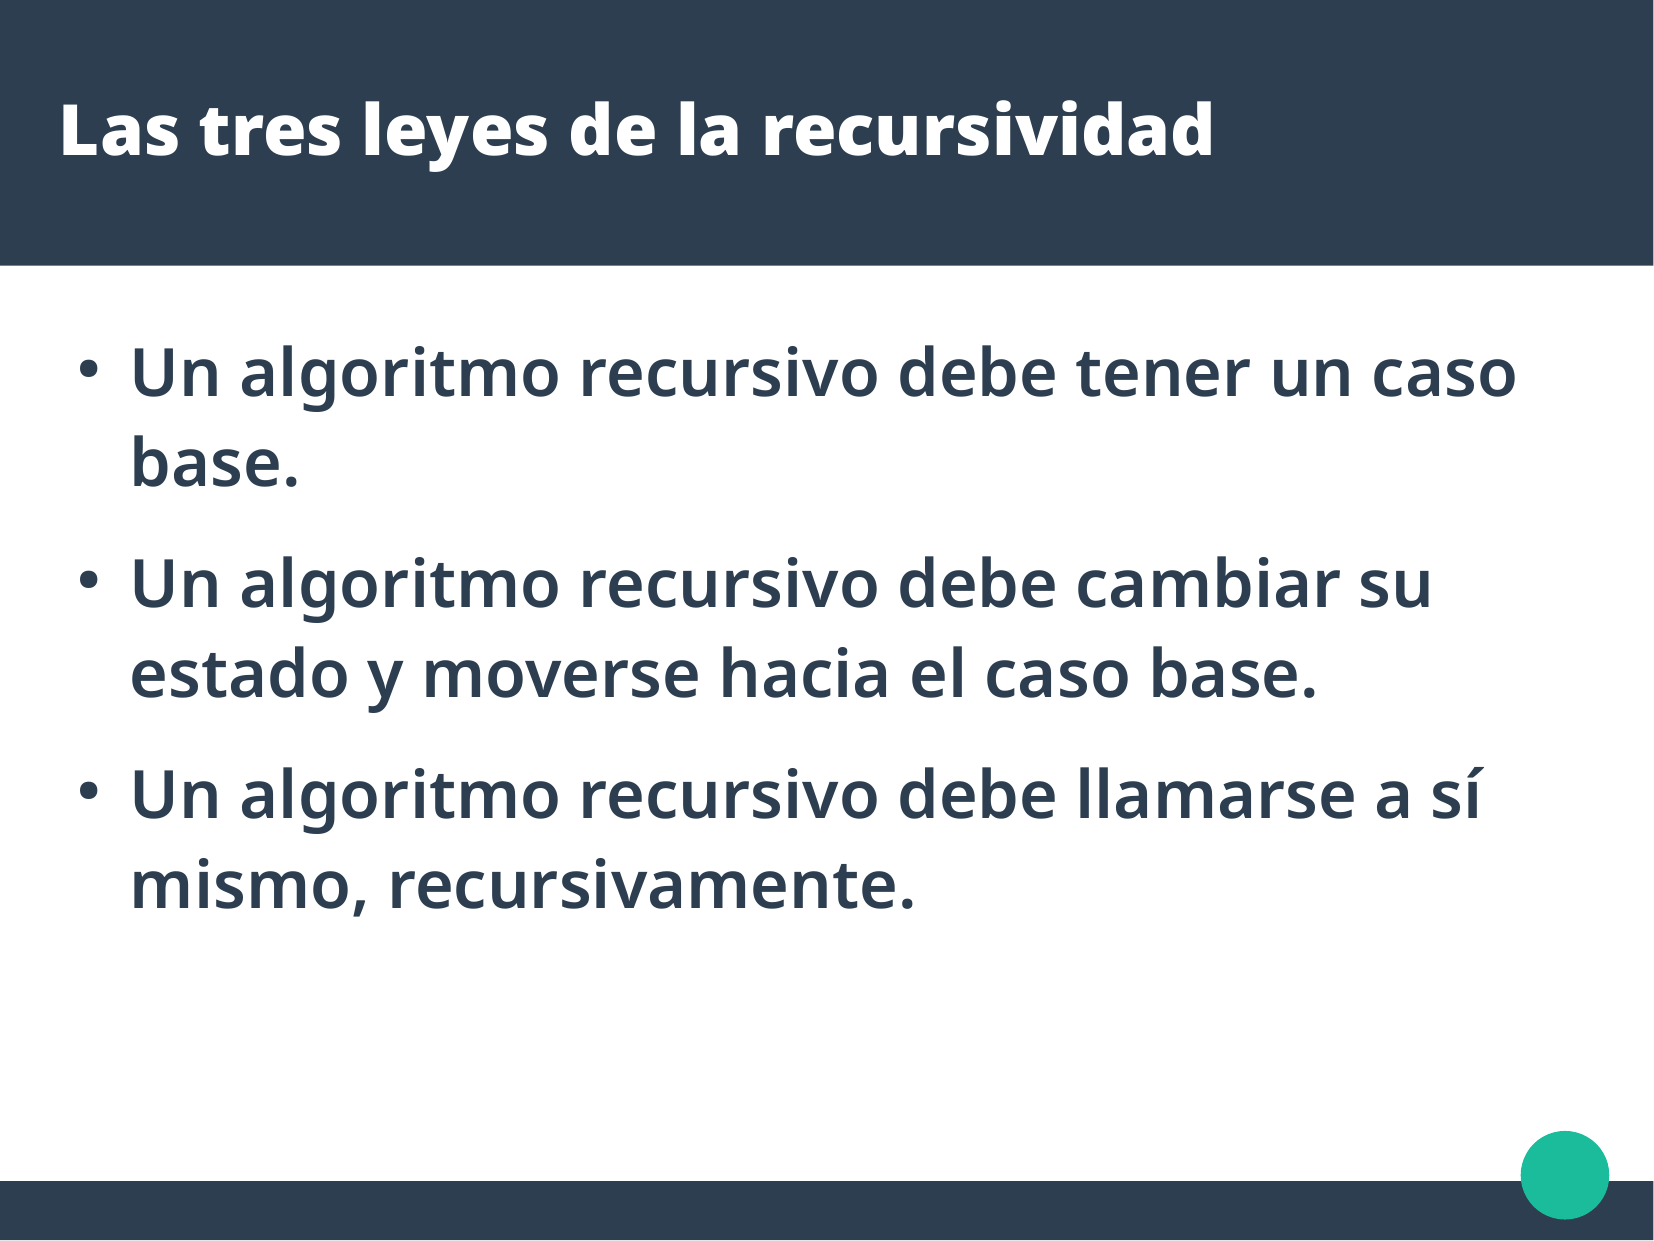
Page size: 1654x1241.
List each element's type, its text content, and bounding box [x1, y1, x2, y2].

title Las tres leyes de la recursividad [59, 49, 1595, 207]
list Un algoritmo recursivo debe tener un caso base. Un algoritmo recursivo debe cambiar su estado y moverse hacia el caso base. Un algoritmo recursivo debe llamarse a sí mismo, recursivamente. [59, 324, 1595, 1152]
